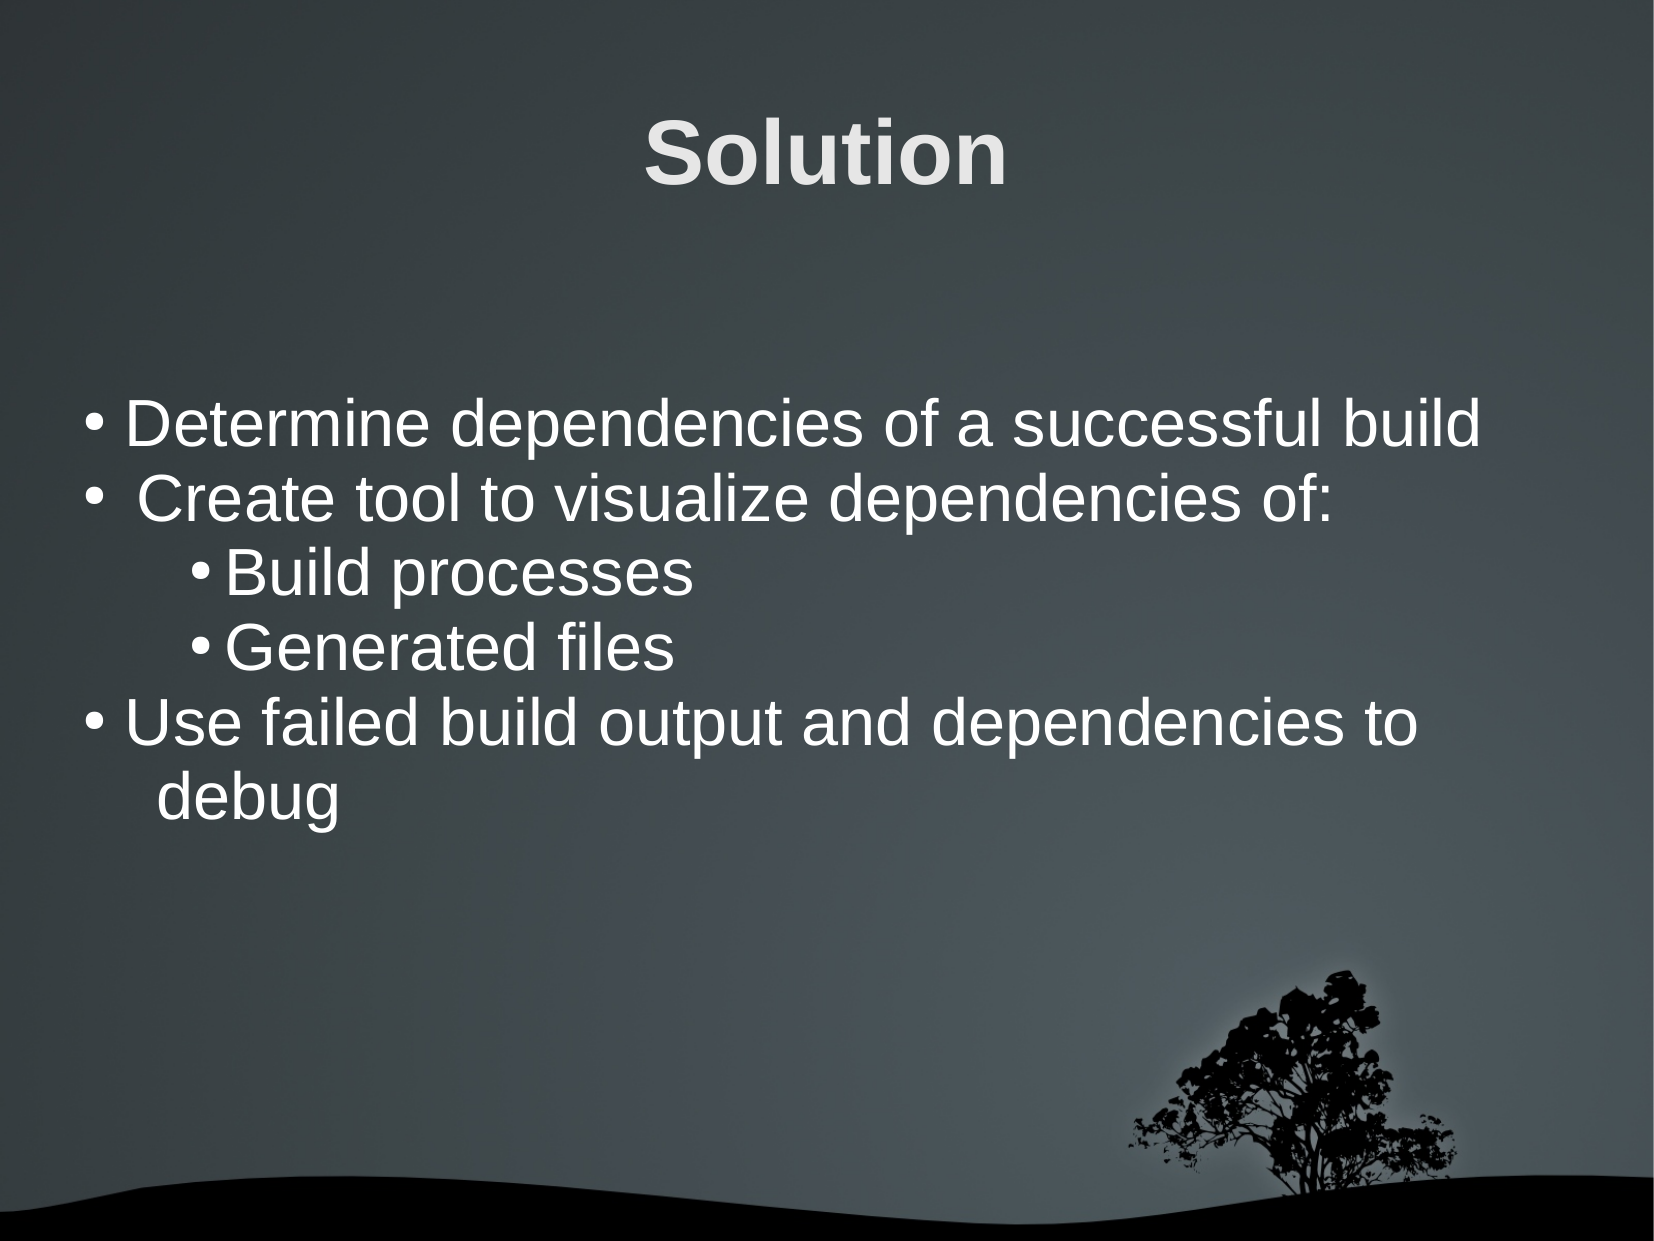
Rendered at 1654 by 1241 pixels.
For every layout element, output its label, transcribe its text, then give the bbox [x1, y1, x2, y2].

title Solution [82, 49, 1571, 257]
subtitle Determine dependencies of a successful build Create tool to visualize dependencies of: Build processes Generated files Use failed build output and dependencies to debug [82, 290, 1571, 931]
picture [0, 0, 1654, 1241]
